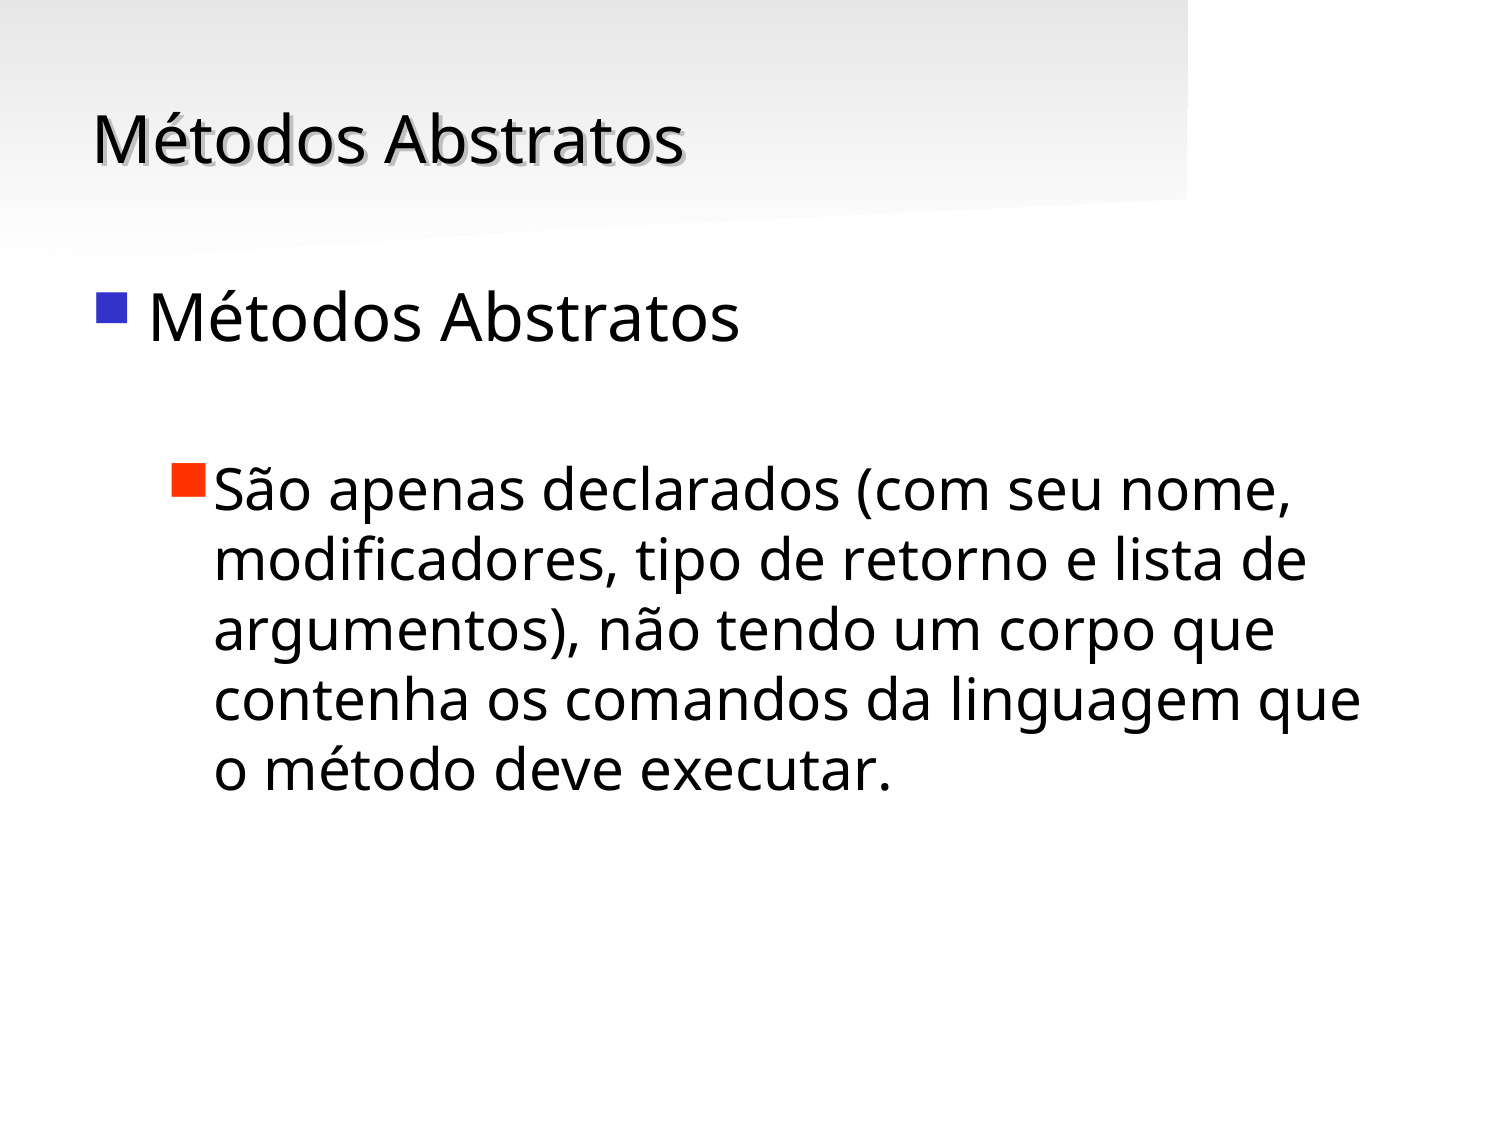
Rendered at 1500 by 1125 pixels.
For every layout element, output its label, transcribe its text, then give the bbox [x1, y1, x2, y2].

text_box Métodos Abstratos São apenas declarados (com seu nome, modificadores, tipo de retorno e lista de argumentos), não tendo um corpo que contenha os comandos da linguagem que o método deve executar. [76, 267, 1427, 1005]
text_box Métodos Abstratos [76, 42, 1427, 231]
